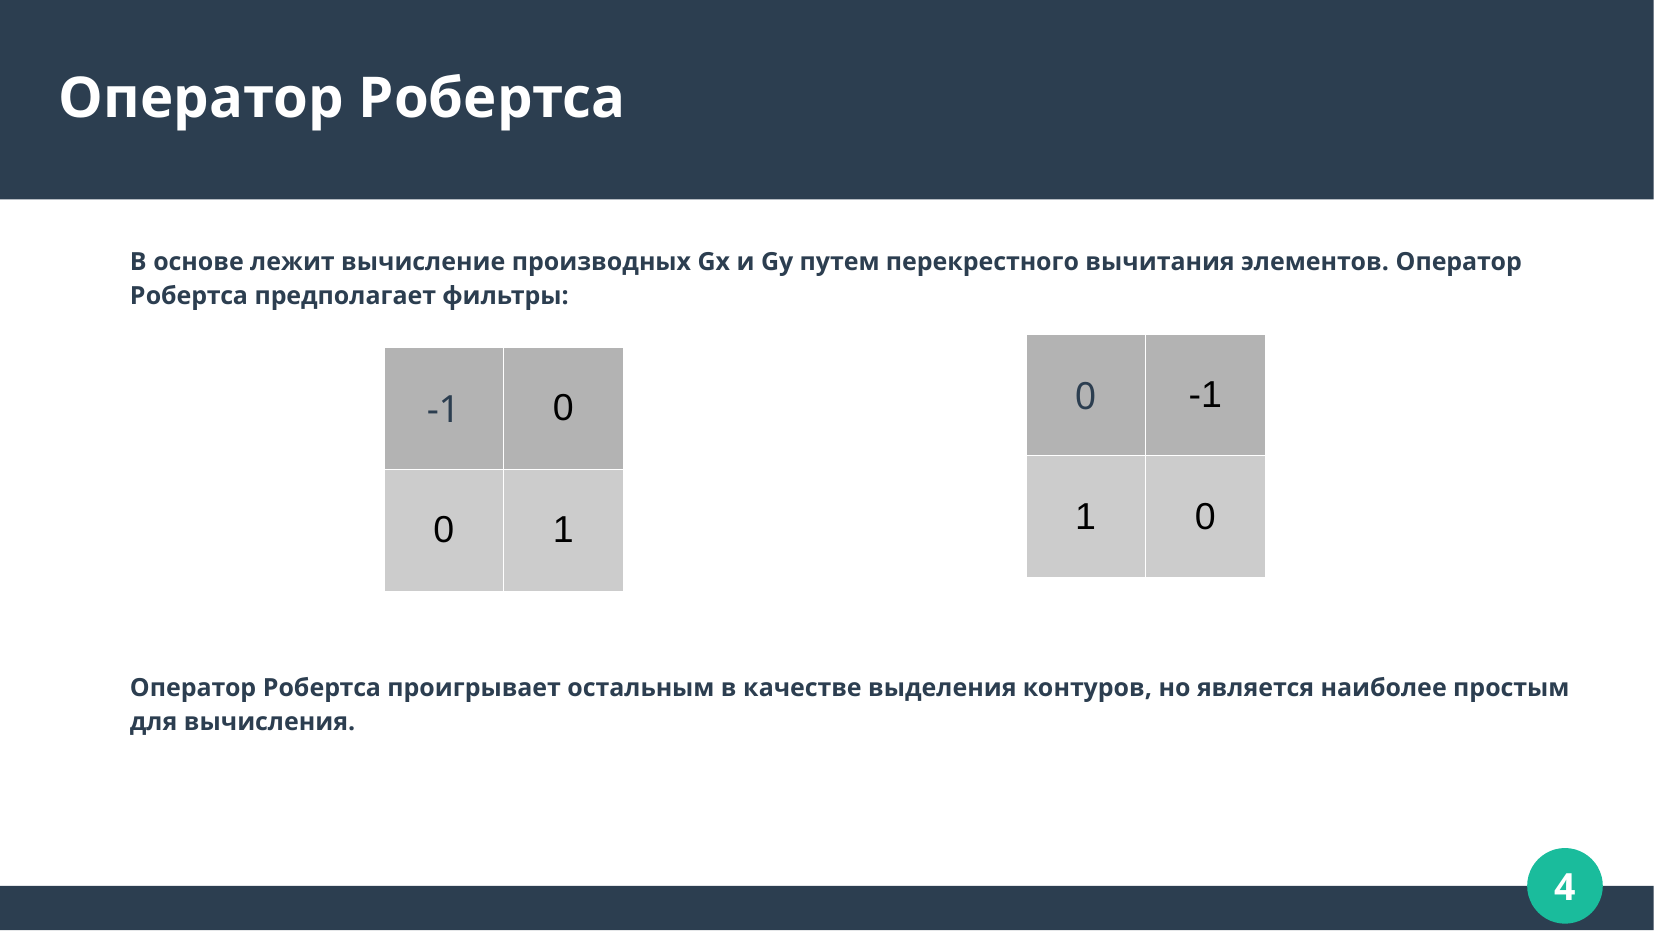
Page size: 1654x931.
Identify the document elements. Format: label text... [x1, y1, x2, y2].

table_cell 1 [504, 470, 623, 591]
table_header -1 [1146, 335, 1265, 455]
table_header 0 [504, 348, 623, 469]
table_header 0 [1027, 335, 1145, 455]
table_cell 1 [1027, 456, 1145, 577]
table_header -1 [385, 348, 503, 469]
table_cell 0 [1146, 456, 1265, 577]
title Оператор Робертса [59, 37, 1595, 155]
table_cell 0 [385, 470, 503, 591]
list В основе лежит вычисление производных Gx и Gy путем перекрестного вычитания элементов. Оператор Робертса предполагает фильтры: Оператор Робертса проигрывает остальным в качестве выделения контуров, но является наиболее простым для вычисления. [59, 243, 1595, 864]
